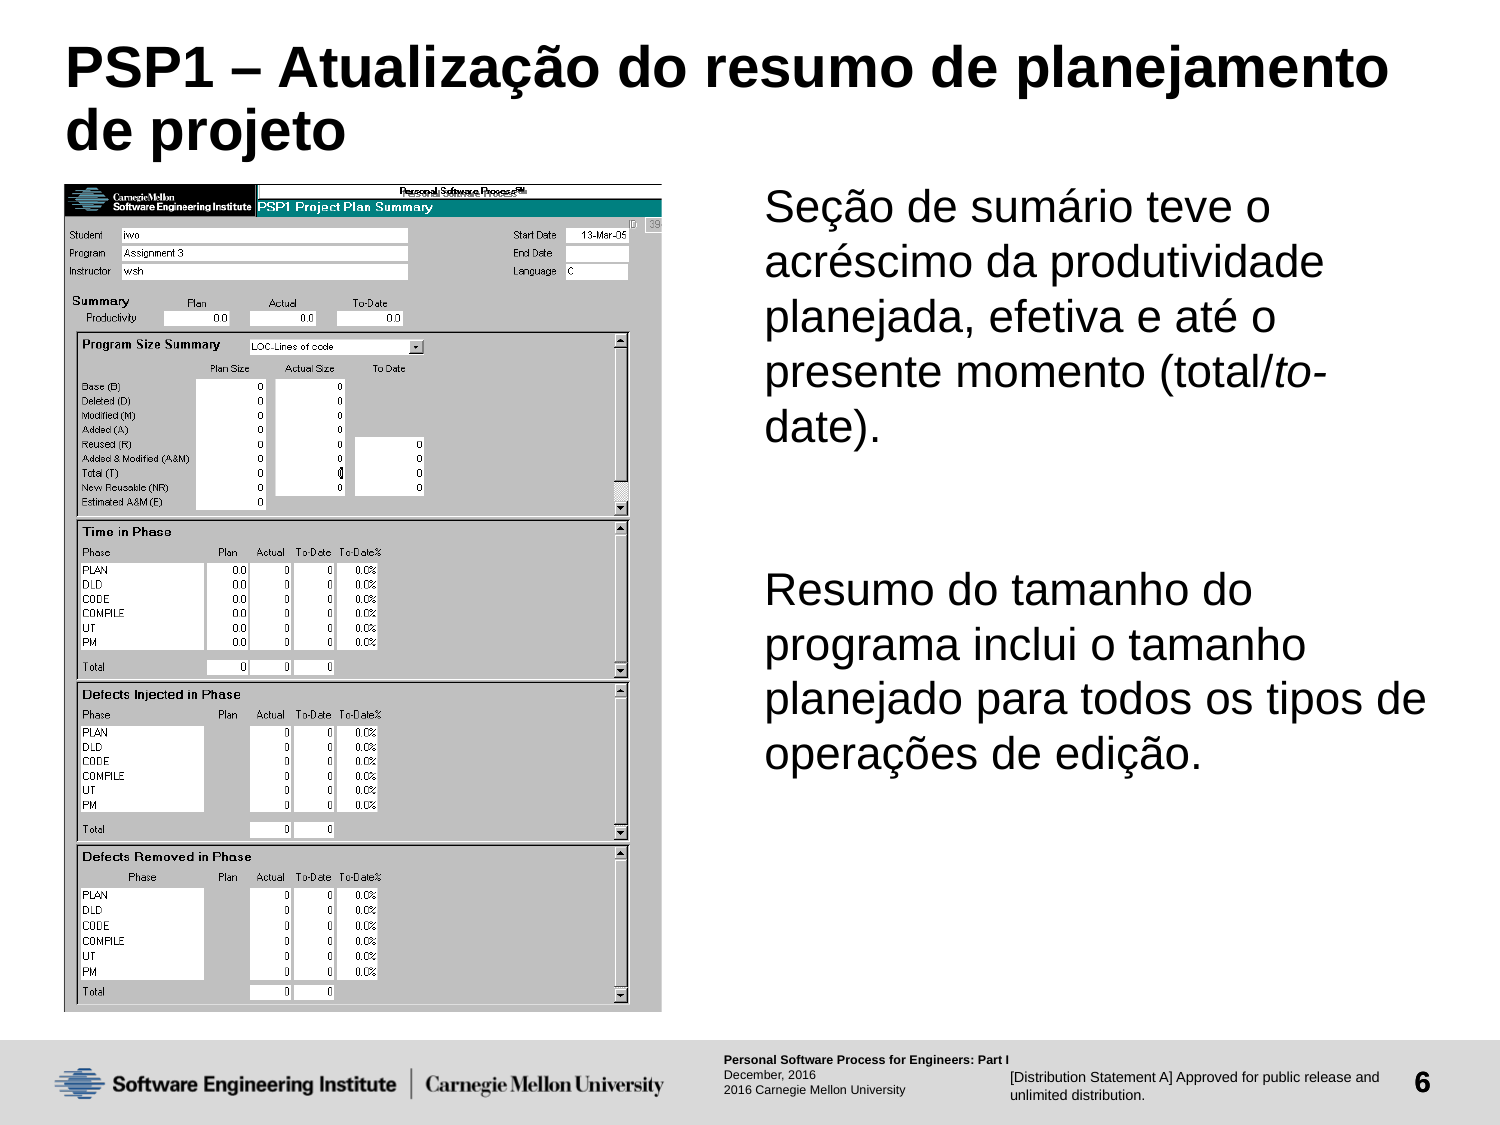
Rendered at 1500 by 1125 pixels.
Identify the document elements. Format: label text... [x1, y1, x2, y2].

list Seção de sumário teve o acréscimo da produtividade planejada, efetiva e até o presente momento (total/to-date). Resumo do tamanho do programa inclui o tamanho planejado para todos os tipos de operações de edição. [764, 176, 1432, 1030]
picture [46, 1061, 673, 1104]
title PSP1 – Atualização do resumo de planejamento de projeto [65, 37, 1456, 148]
picture [63, 184, 662, 1012]
